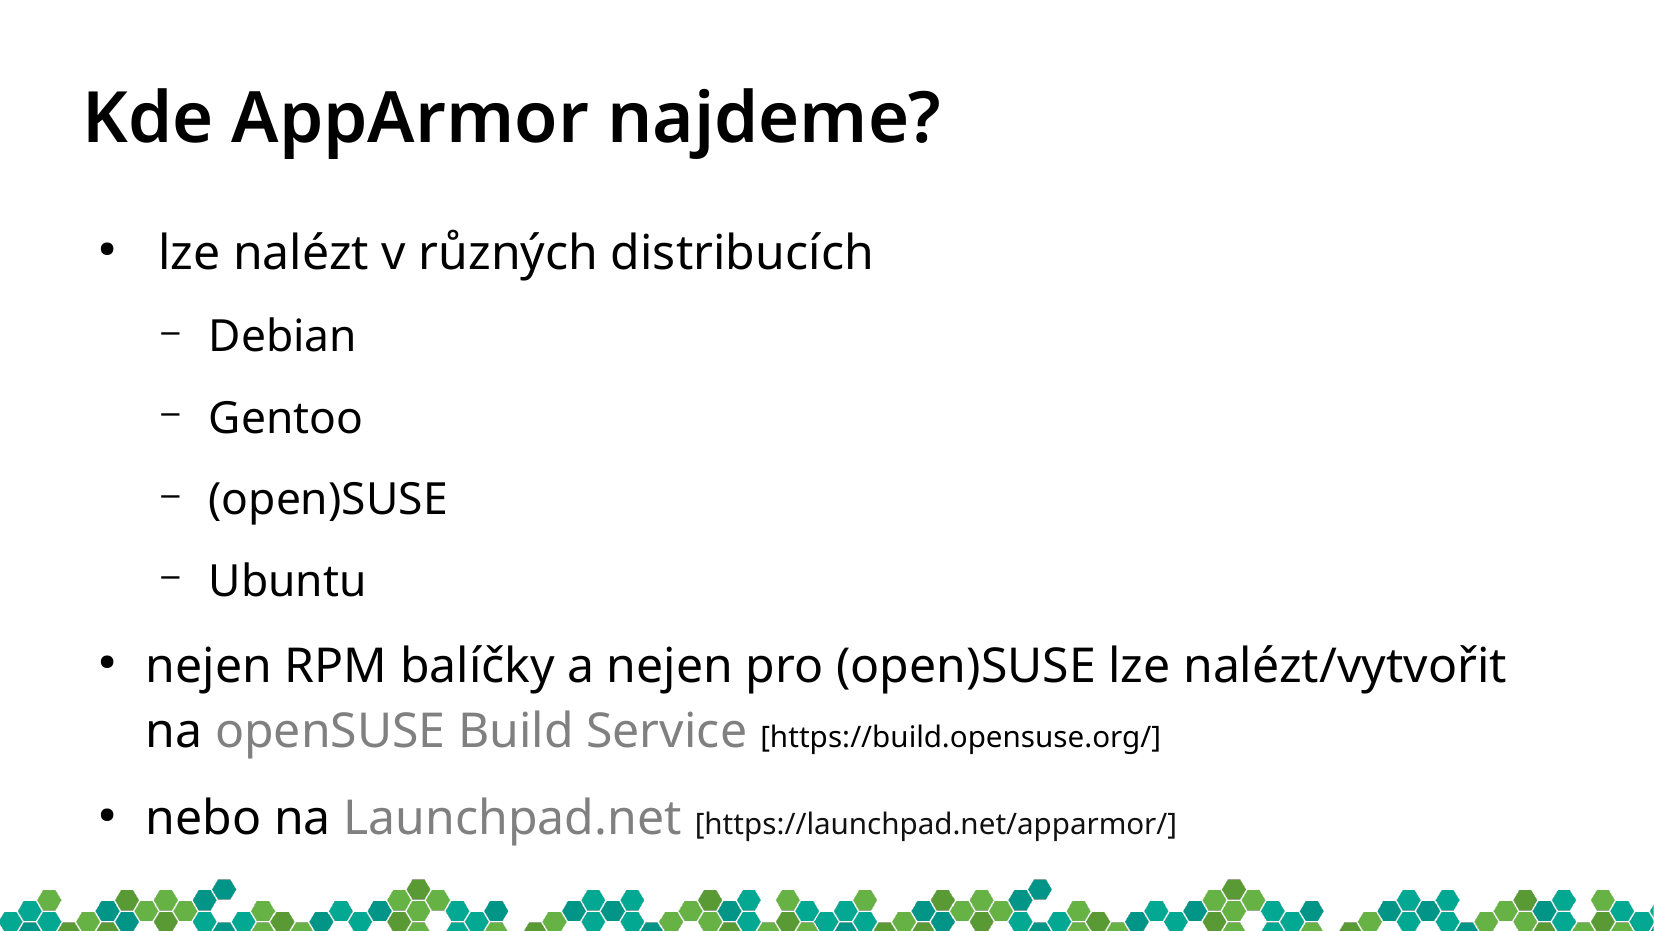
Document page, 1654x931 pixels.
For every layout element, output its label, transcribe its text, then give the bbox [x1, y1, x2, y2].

text_box [82, 37, 1571, 193]
picture [0, 871, 1654, 931]
list lze nalézt v různých distribucích Debian Gentoo (open)SUSE Ubuntu nejen RPM balíčky a nejen pro (open)SUSE lze nalézt/vytvořit na openSUSE Build Service [https://build.opensuse.org/] nebo na Launchpad.net [https://launchpad.net/apparmor/] [82, 217, 1571, 855]
